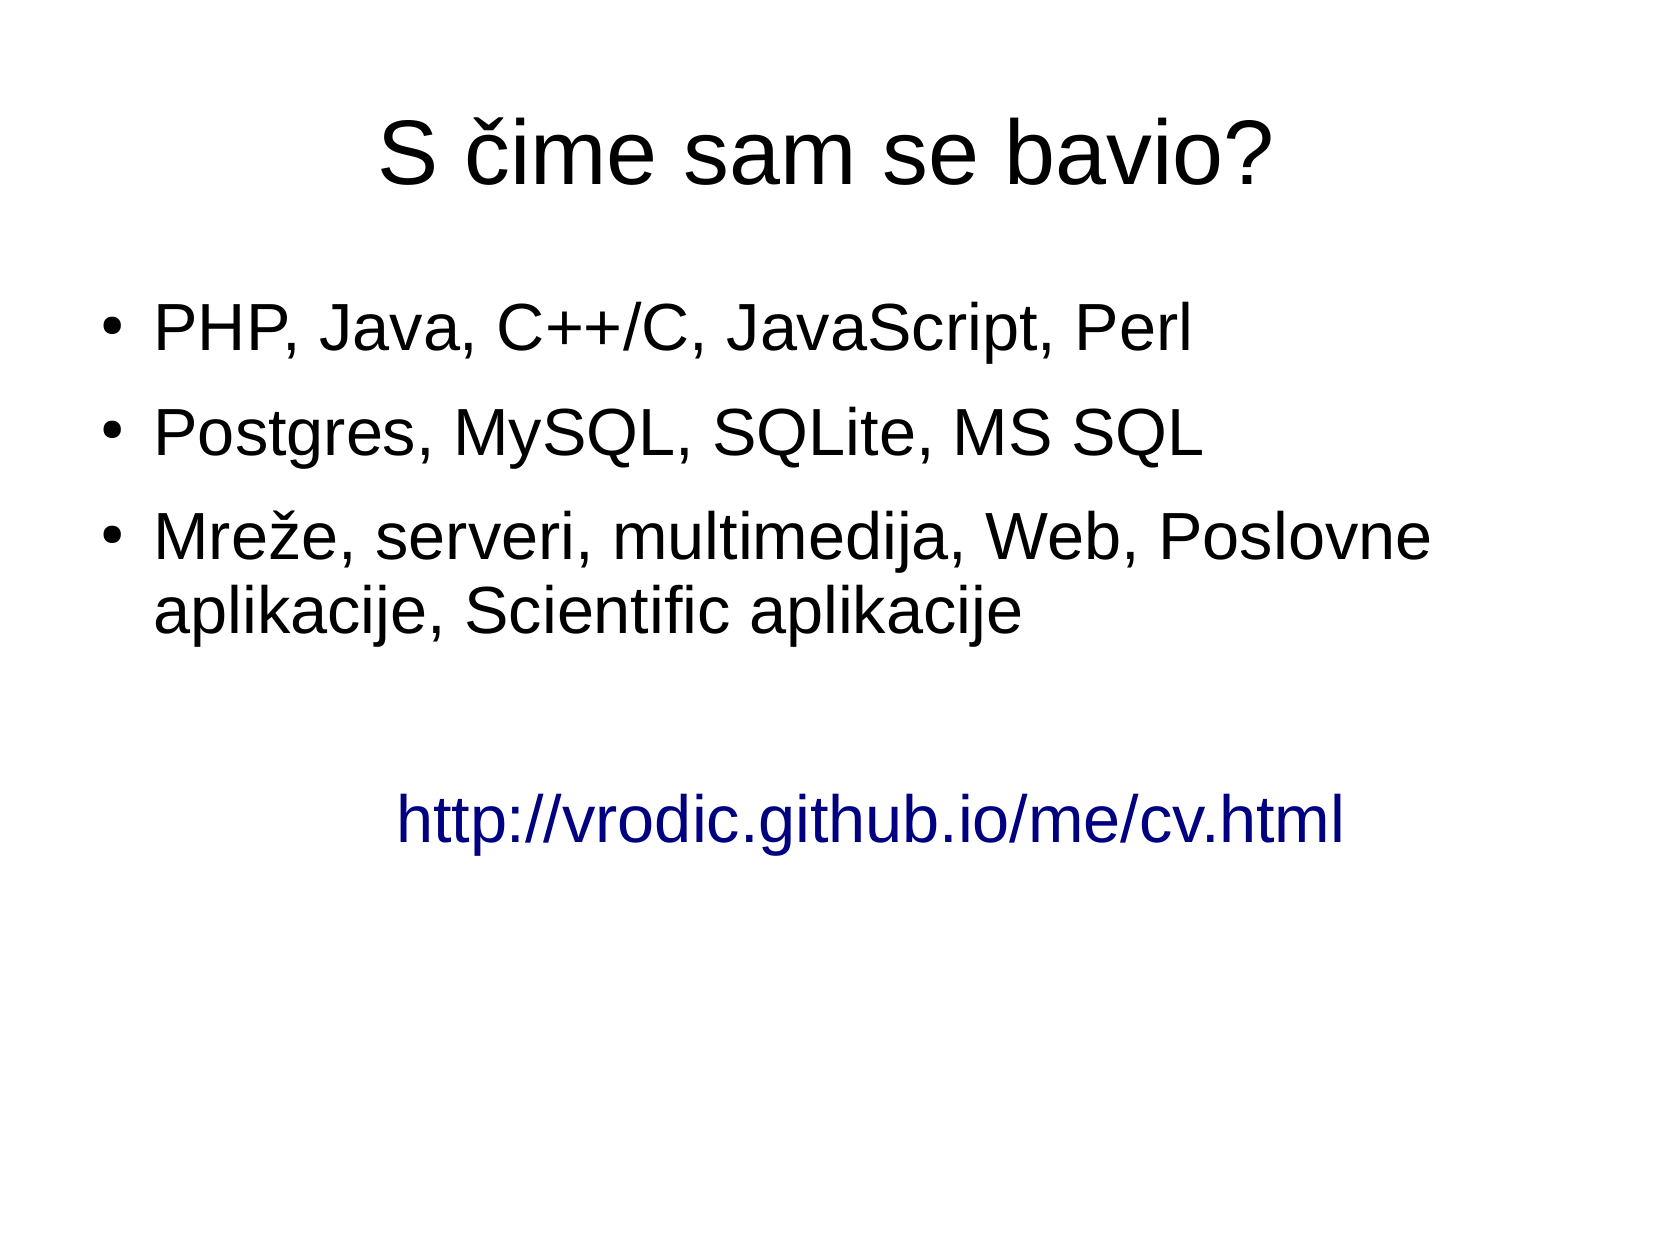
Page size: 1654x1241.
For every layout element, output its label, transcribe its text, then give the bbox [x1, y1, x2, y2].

list PHP, Java, C++/C, JavaScript, Perl Postgres, MySQL, SQLite, MS SQL Mreže, serveri, multimedija, Web, Poslovne aplikacije, Scientific aplikacije http://vrodic.github.io/me/cv.html [82, 290, 1571, 1010]
title S čime sam se bavio? [82, 49, 1571, 257]
